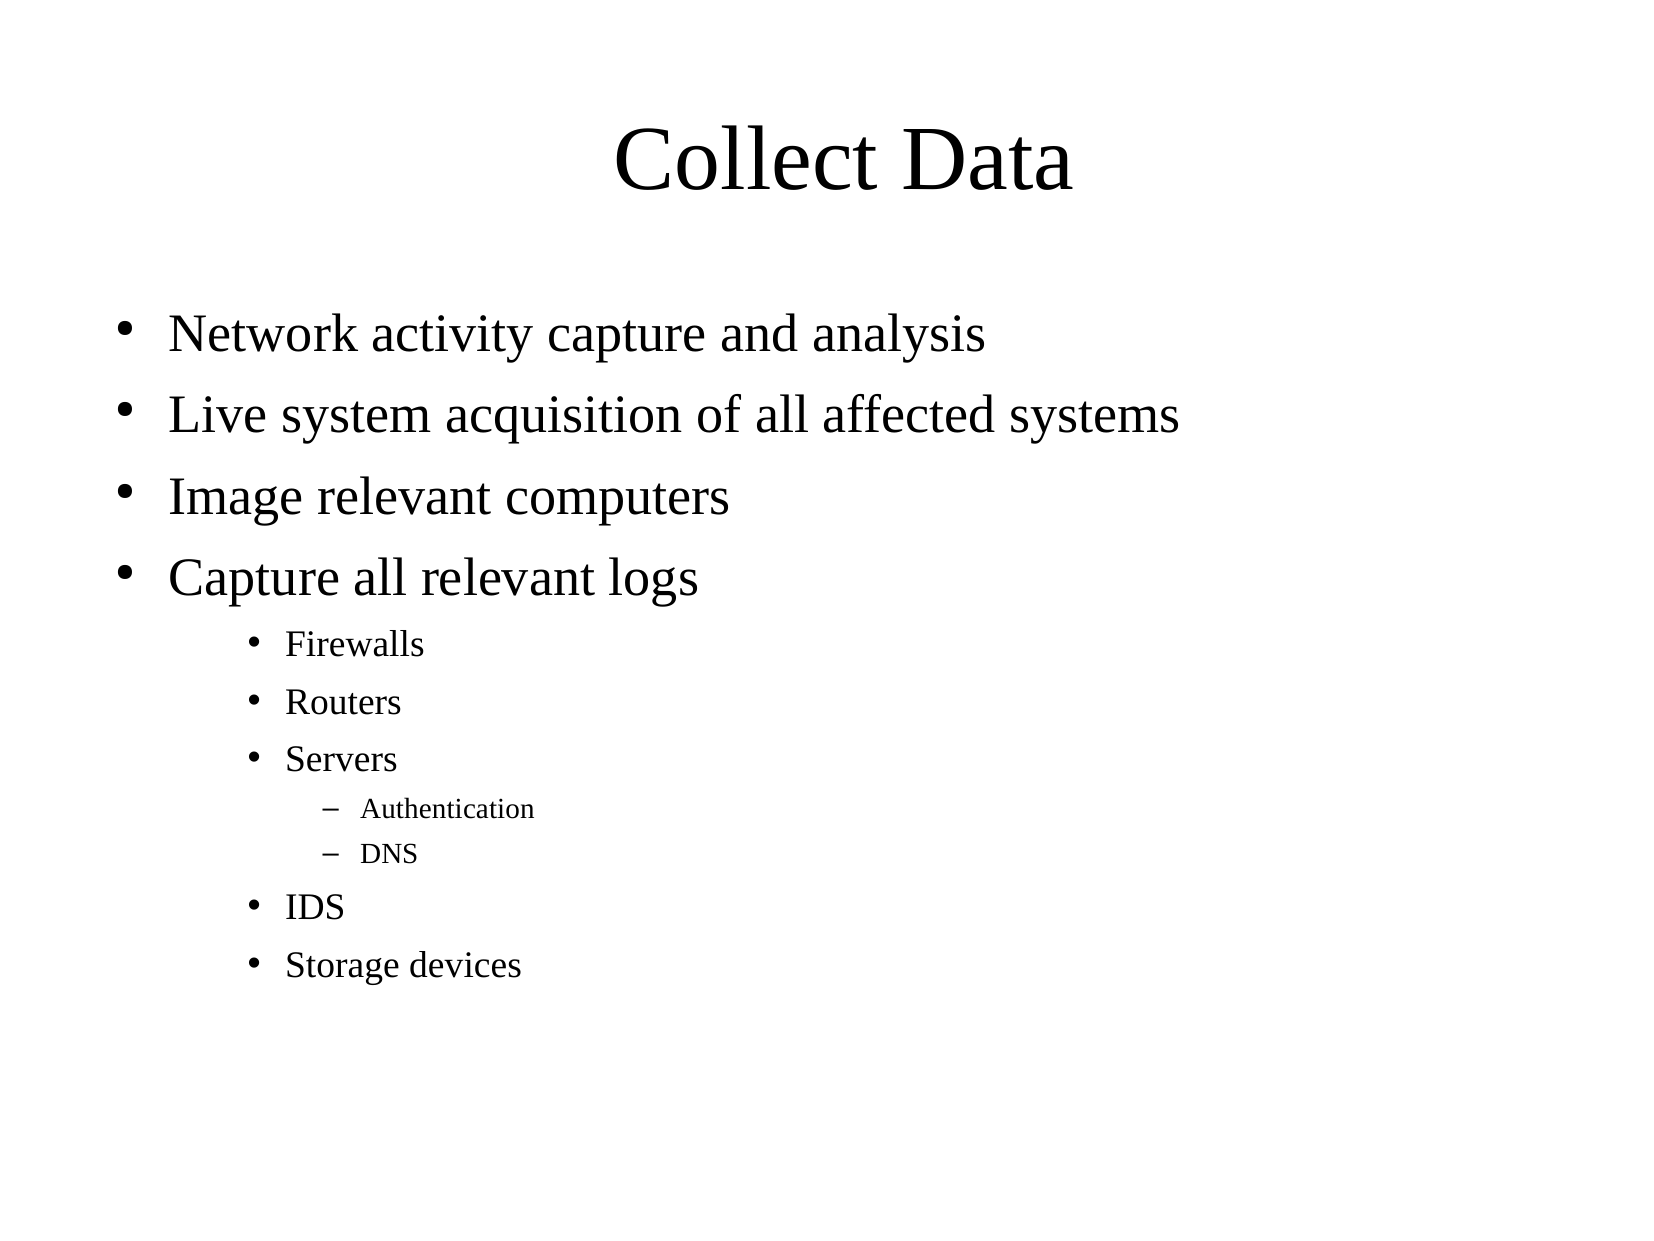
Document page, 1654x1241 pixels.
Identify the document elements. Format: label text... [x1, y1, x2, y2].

title Collect Data [82, 49, 1571, 257]
list Network activity capture and analysis Live system acquisition of all affected systems Image relevant computers Capture all relevant logs Firewalls Routers Servers Authentication DNS IDS Storage devices [82, 289, 1571, 1199]
